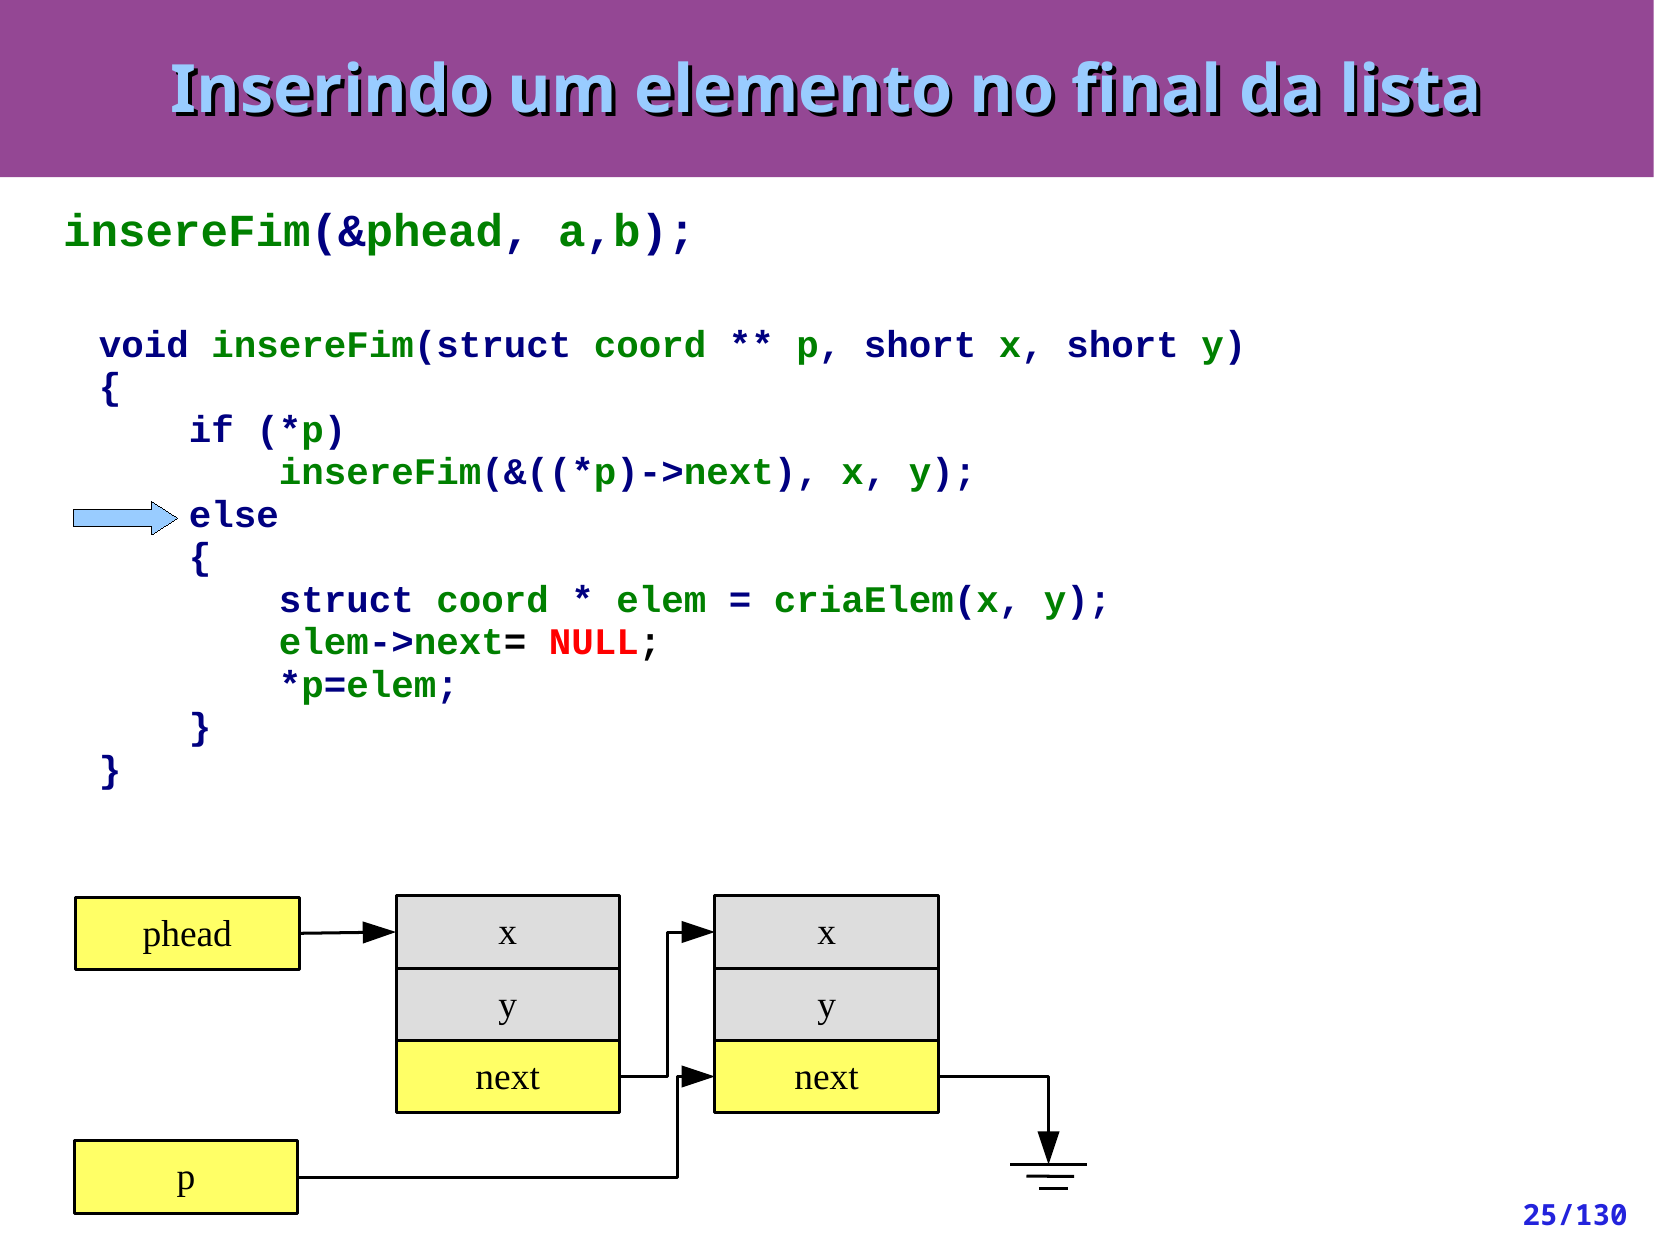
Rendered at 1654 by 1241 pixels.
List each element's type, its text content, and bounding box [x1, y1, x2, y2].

text_box next [714, 1103, 939, 1113]
text_box insereFim(&phead, a,b); [48, 200, 1654, 704]
text_box p [74, 1140, 298, 1214]
text_box phead [75, 897, 84, 970]
title Inserindo um elemento no final da lista [82, 0, 1571, 176]
text_box void insereFim(struct coord ** p, short x, short y) { if (*p) insereFim(&((*p)->next), x, y); else { struct coord * elem = criaElem(x, y); elem->next= NULL; *p=elem; } } [84, 318, 1640, 1103]
text_box [73, 509, 84, 527]
text_box next [396, 1103, 620, 1113]
